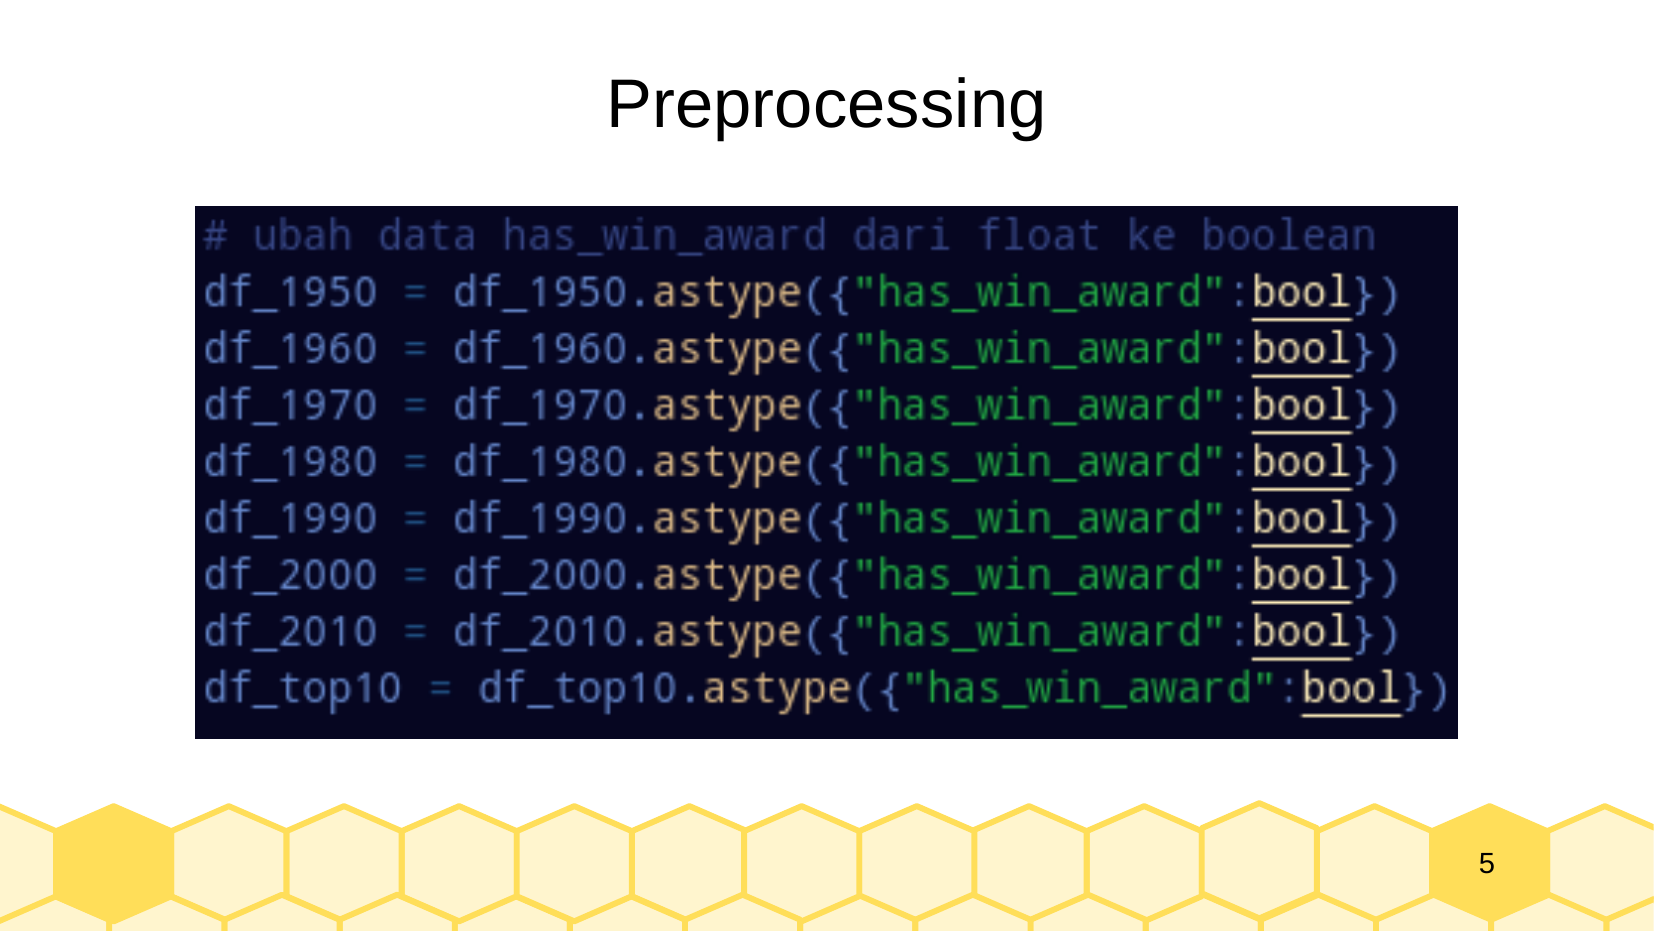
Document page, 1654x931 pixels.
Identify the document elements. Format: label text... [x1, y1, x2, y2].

picture [195, 206, 1458, 739]
title Preprocessing [88, 29, 1565, 178]
